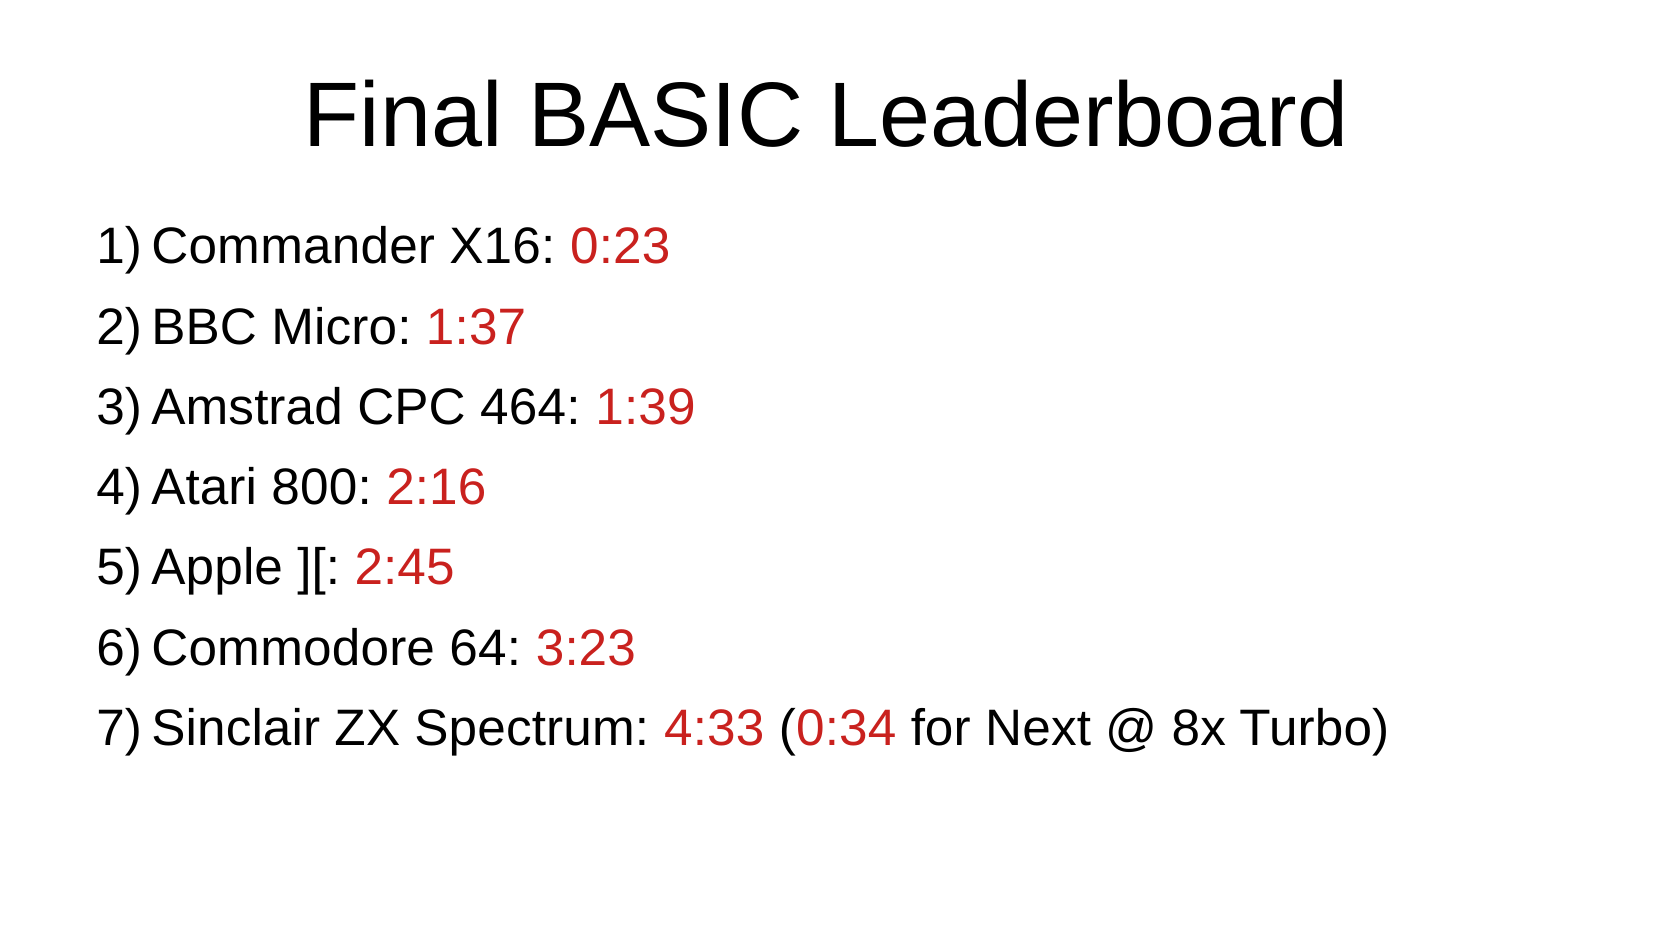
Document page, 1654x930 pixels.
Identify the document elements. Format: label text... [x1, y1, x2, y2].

list Commander X16: 0:23 BBC Micro: 1:37 Amstrad CPC 464: 1:39 Atari 800: 2:16 Apple ][: 2:45 Commodore 64: 3:23 Sinclair ZX Spectrum: 4:33 (0:34 for Next @ 8x Turbo) [82, 217, 1571, 757]
title Final BASIC Leaderboard [82, 37, 1571, 193]
